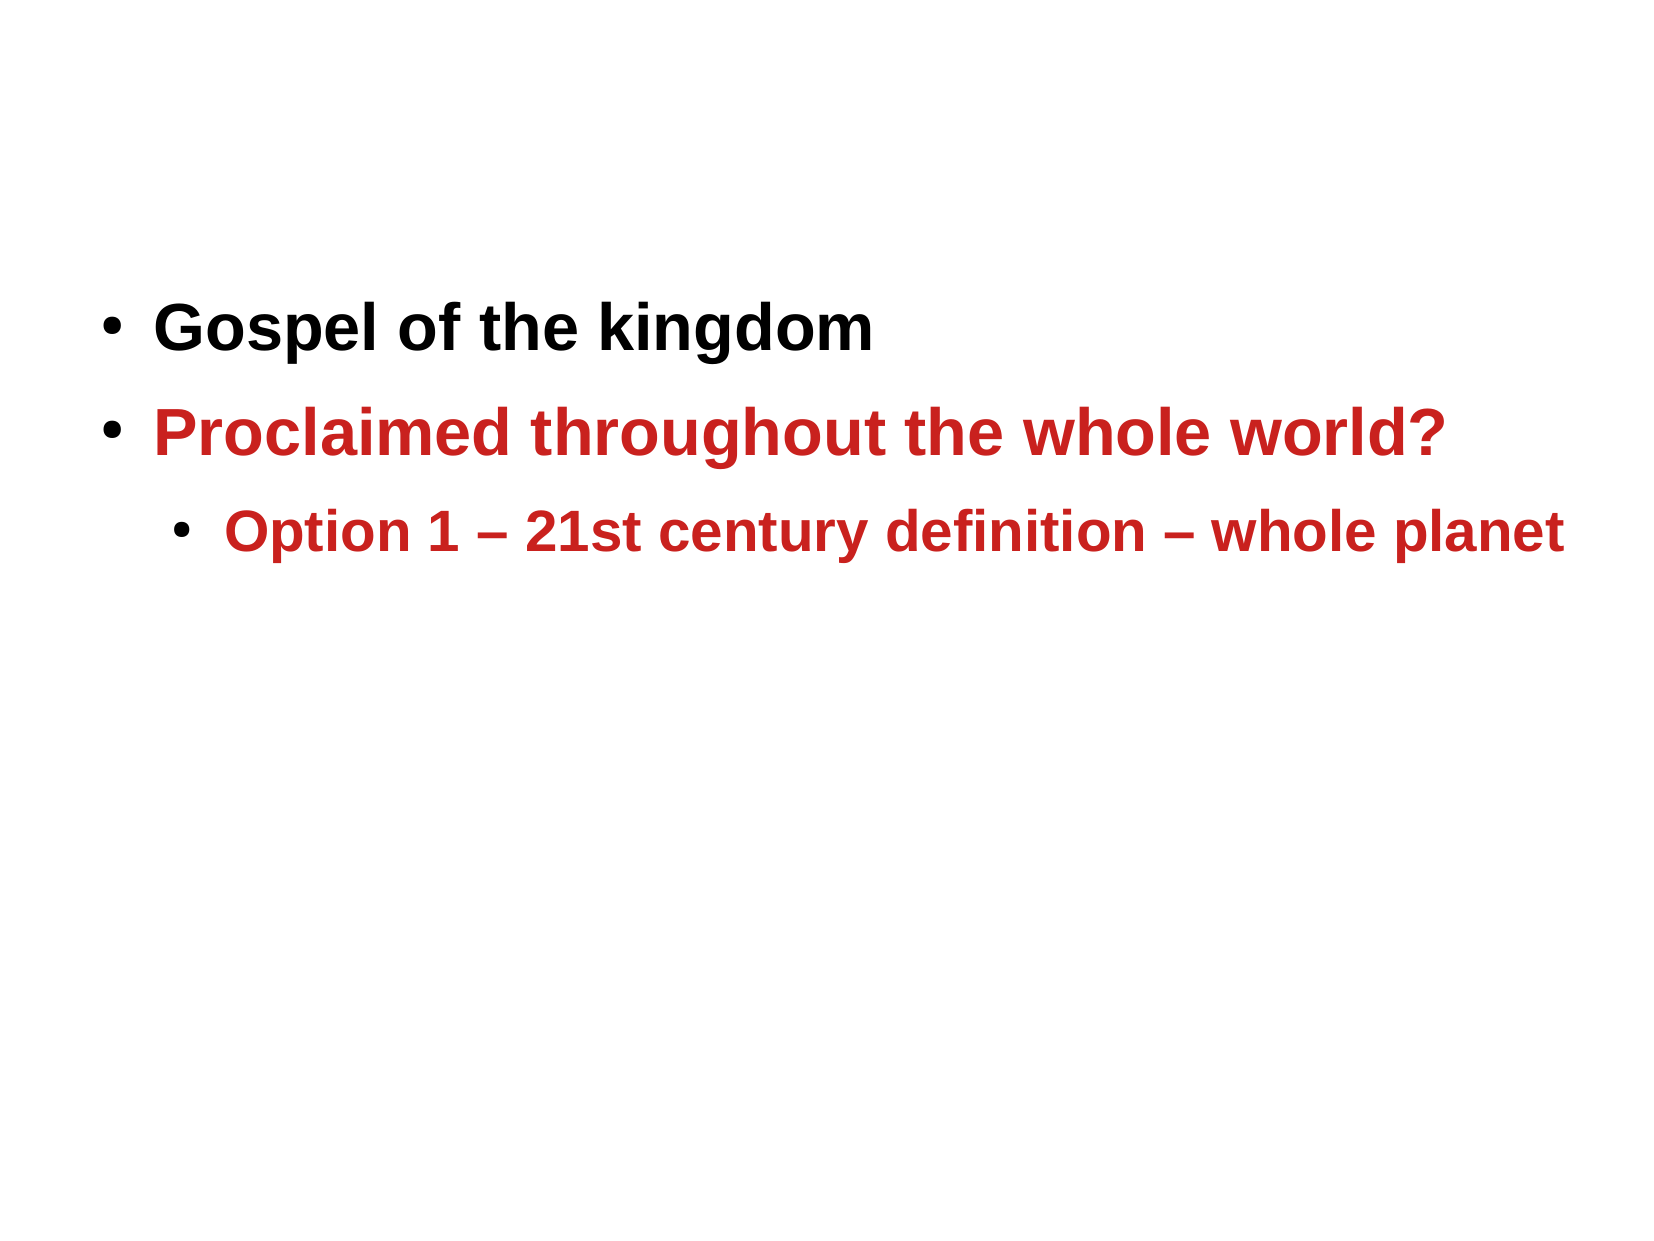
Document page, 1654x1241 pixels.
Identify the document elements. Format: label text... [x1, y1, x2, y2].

list Gospel of the kingdom Proclaimed throughout the whole world? Option 1 – 21st century definition – whole planet [82, 290, 1571, 1010]
